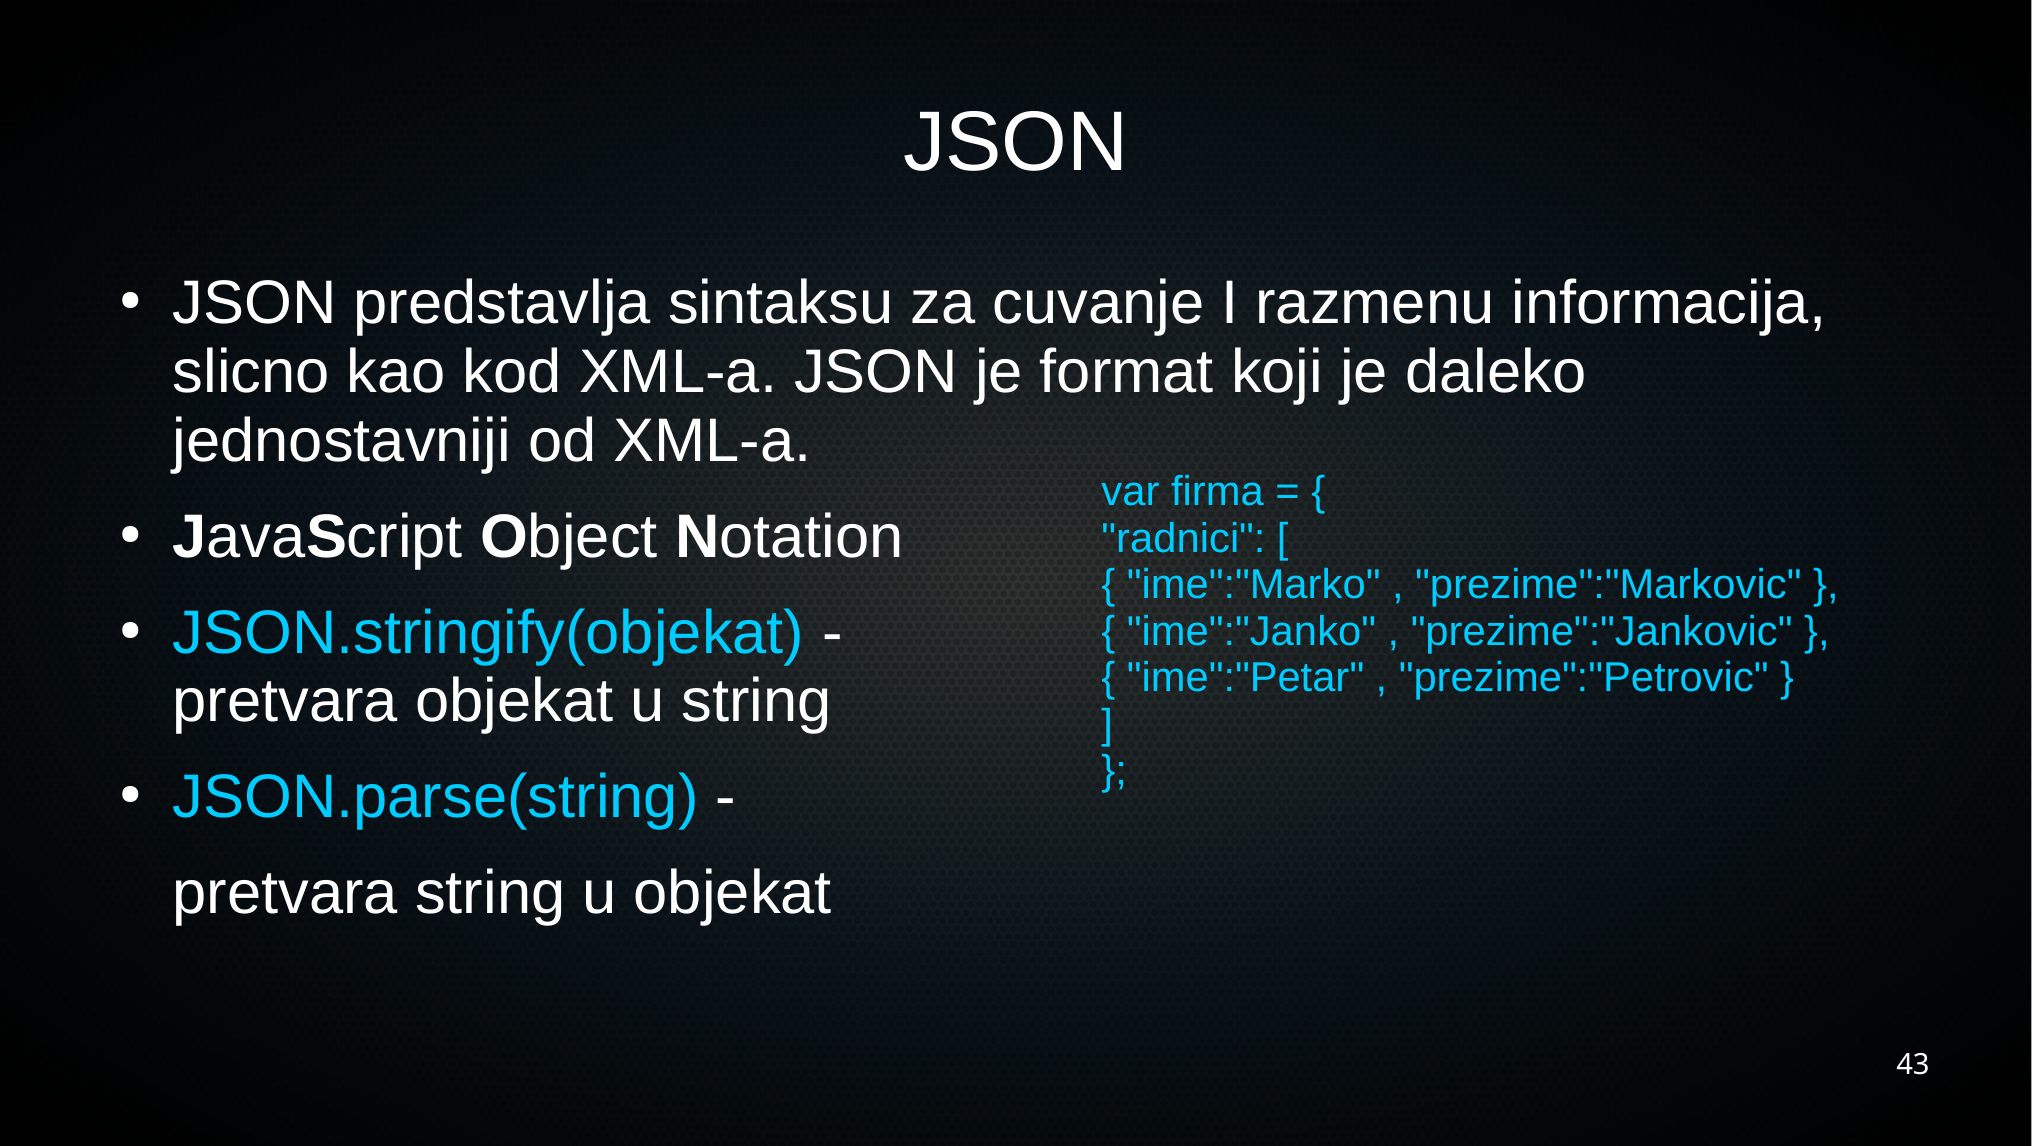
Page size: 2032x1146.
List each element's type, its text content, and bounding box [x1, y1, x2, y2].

list JSON predstavlja sintaksu za cuvanje I razmenu informacija, slicno kao kod XML-a. JSON je format koji je daleko jednostavniji od XML-a. JavaScript Object Notation JSON.stringify(objekat) - pretvara objekat u string JSON.parse(string) - pretvara string u objekat [101, 268, 1890, 933]
title JSON [101, 45, 1930, 237]
picture [0, 0, 2032, 1146]
text_box var firma = { "radnici": [ { "ime":"Marko" , "prezime":"Markovic" }, { "ime":"Janko" , "prezime":"Jankovic" }, { "ime":"Petar" , "prezime":"Petrovic" } ] }; [1086, 460, 1961, 805]
